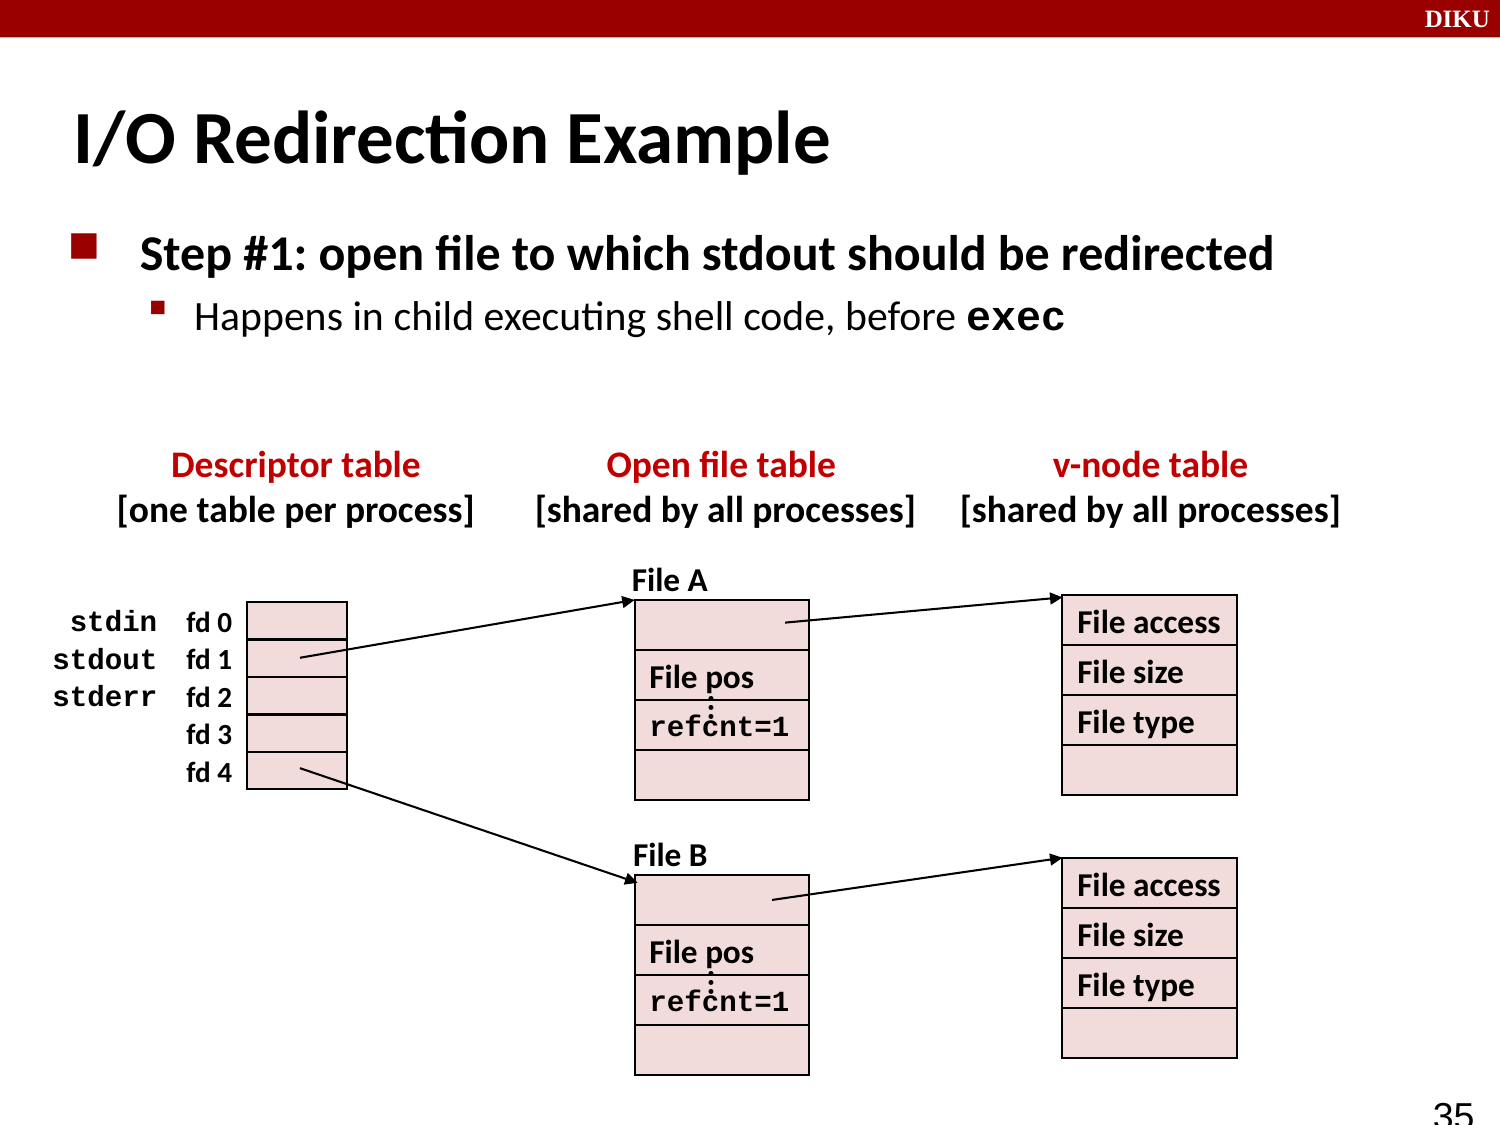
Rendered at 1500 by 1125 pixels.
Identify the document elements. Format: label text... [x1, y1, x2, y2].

text_box File size [1062, 645, 1238, 695]
text_box Step #1: open file to which stdout should be redirected Happens in child executing shell code, before exec [57, 212, 1460, 375]
text_box ... [1062, 746, 1238, 796]
text_box ... [634, 1024, 810, 1075]
text_box File size [1062, 907, 1238, 957]
text_box refcnt=1 [634, 974, 810, 1024]
text_box fd 4 [147, 752, 247, 790]
text_box File B [618, 825, 723, 880]
text_box I/O Redirection Example [58, 71, 1304, 197]
text_box stderr [37, 683, 173, 721]
text_box [247, 602, 347, 790]
text_box fd 2 [173, 677, 247, 714]
text_box ... [1062, 1008, 1238, 1058]
text_box fd 3 [147, 714, 247, 752]
text_box File type [1062, 695, 1238, 746]
text_box File access [1062, 595, 1238, 645]
text_box [634, 599, 810, 650]
text_box [634, 874, 810, 925]
text_box stdin [54, 595, 173, 646]
text_box File A [617, 550, 723, 605]
text_box stdout [37, 632, 173, 683]
text_box fd 1 [173, 639, 247, 677]
text_box Descriptor table [one table per process] [101, 432, 491, 538]
text_box File type [1062, 957, 1238, 1008]
text_box ... [634, 749, 810, 800]
text_box v-node table [shared by all processes] [945, 432, 1357, 538]
text_box refcnt=1 [634, 699, 810, 749]
text_box File access [1062, 857, 1238, 907]
text_box File pos [634, 650, 810, 699]
text_box Open file table [shared by all processes] [519, 432, 932, 538]
text_box File pos [634, 925, 810, 974]
text_box fd 0 [173, 602, 247, 639]
